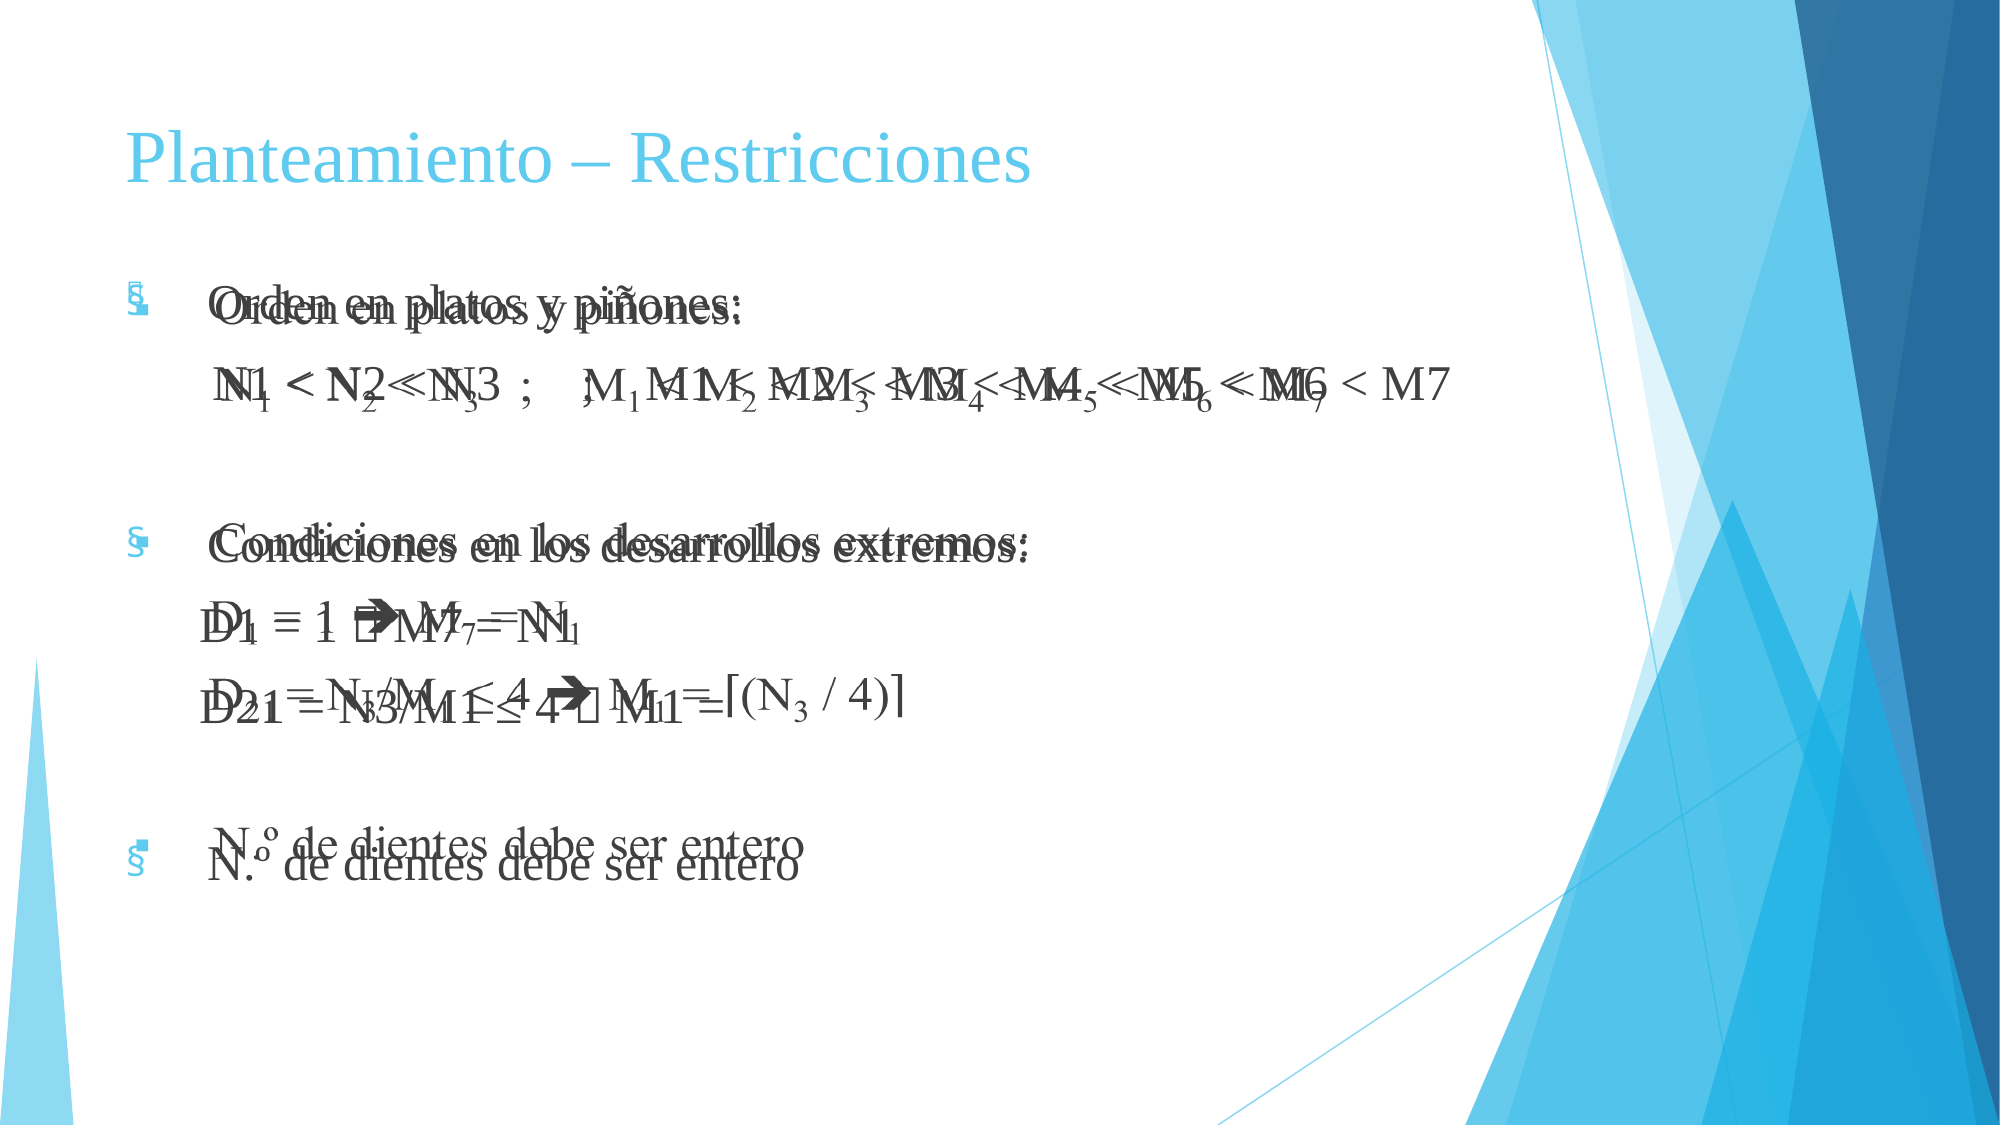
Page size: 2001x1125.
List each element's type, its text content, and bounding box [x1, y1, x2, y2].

list [111, 262, 1522, 899]
title Planteamiento – Restricciones [111, 99, 1522, 262]
